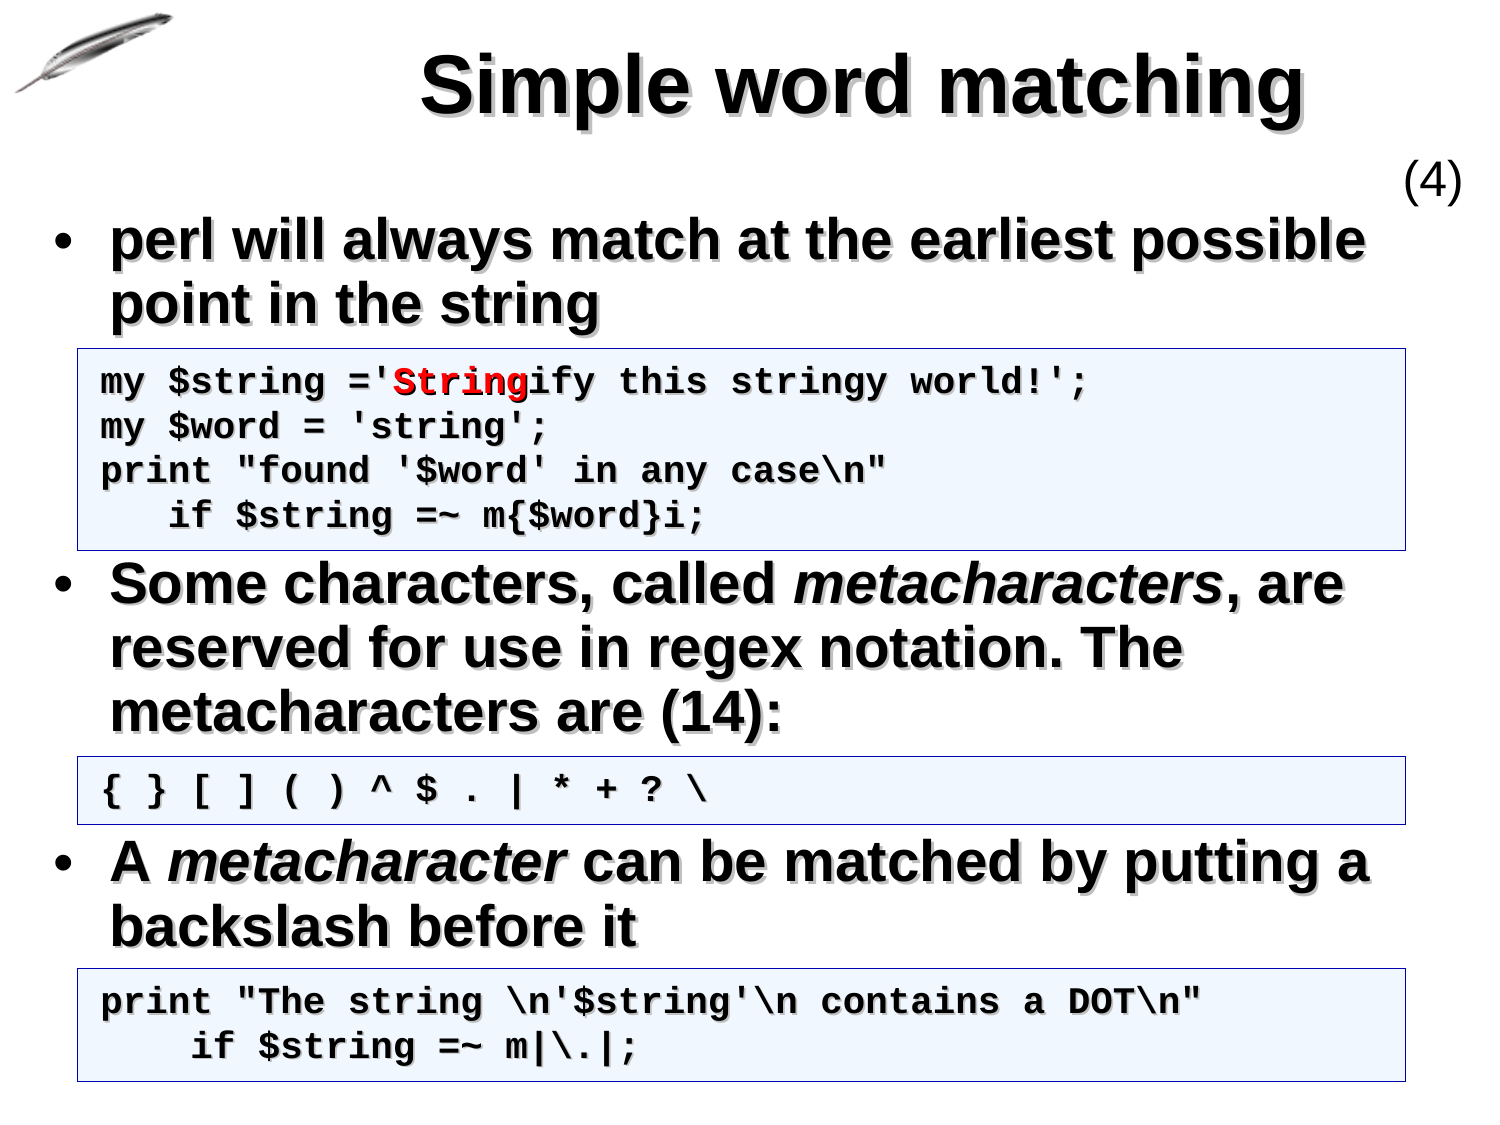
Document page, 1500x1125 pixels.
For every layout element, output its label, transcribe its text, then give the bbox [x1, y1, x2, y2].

title Simple word matching [419, 0, 1459, 179]
text_box print "The string \n'$string'\n contains a DOT\n" if $string =~ m|\.|; [76, 968, 1406, 1082]
text_box { } [ ] ( ) ^ $ . | * + ? \ [76, 755, 1406, 825]
text_box my $string ='Stringify this stringy world!'; my $word = 'string'; print "found '$word' in any case\n" if $string =~ m{$word}i; [76, 348, 1406, 551]
text_box (4) [1387, 141, 1479, 213]
picture [11, 11, 179, 95]
list perl will always match at the earliest possible point in the string Some characters, called metacharacters, are reserved for use in regex notation. The metacharacters are (14): A metacharacter can be matched by putting a backslash before it [53, 207, 1447, 1084]
